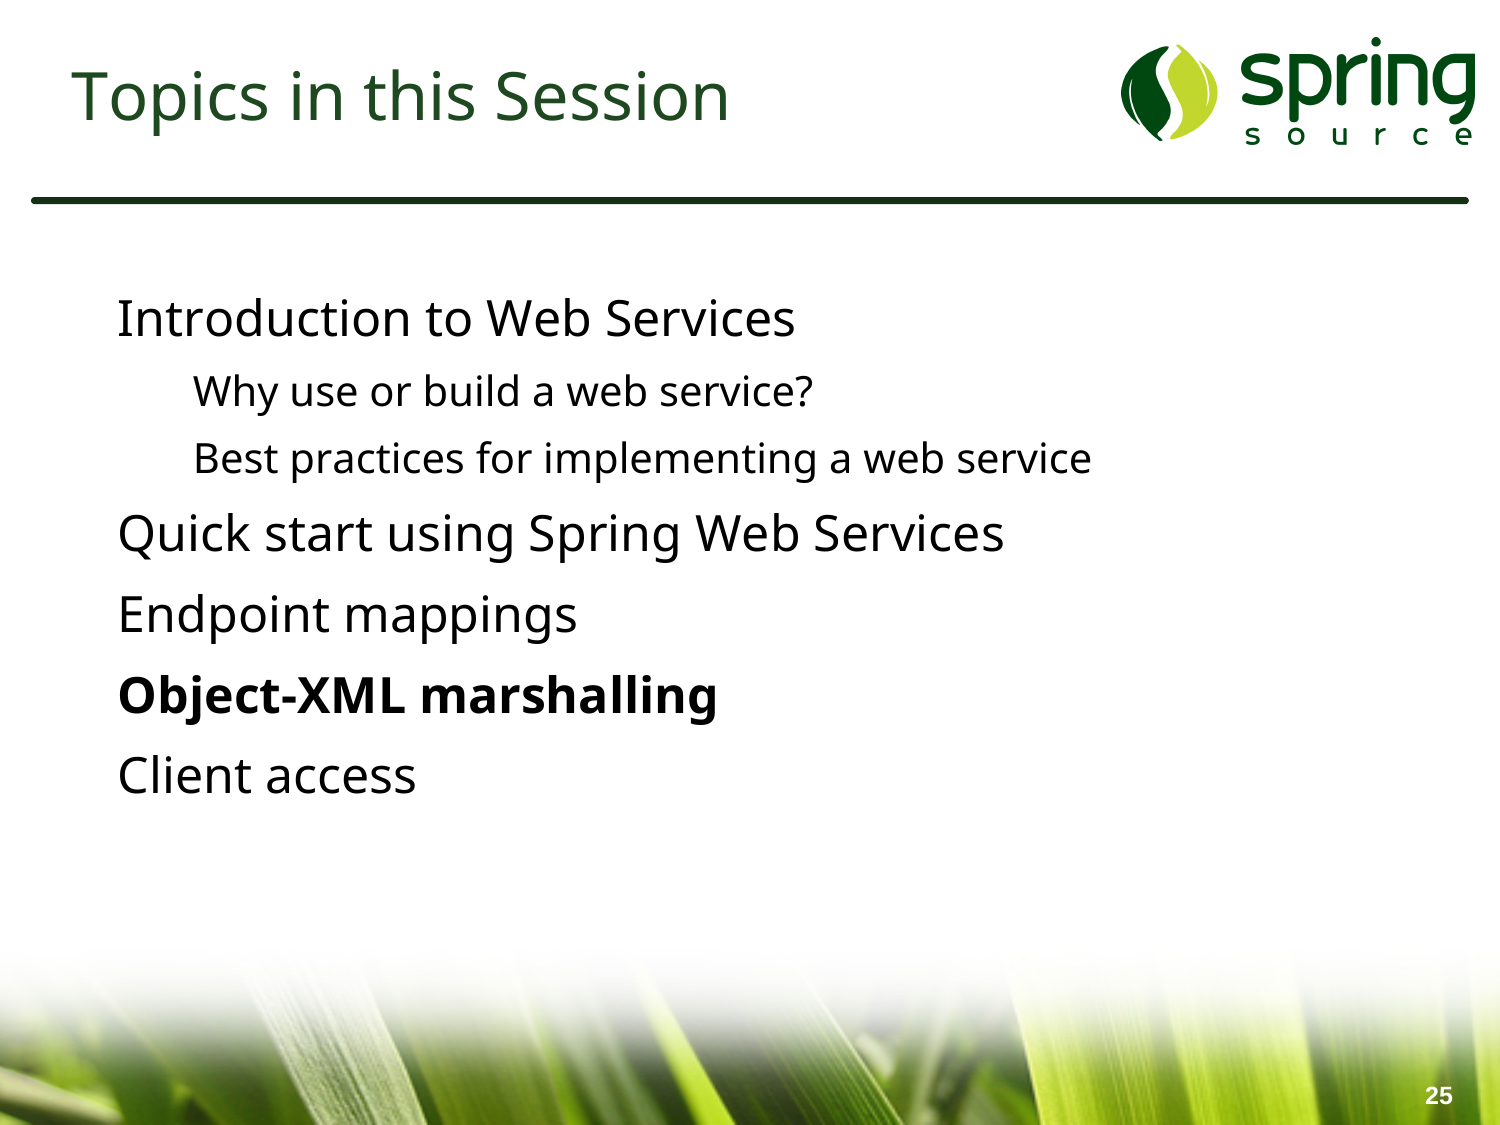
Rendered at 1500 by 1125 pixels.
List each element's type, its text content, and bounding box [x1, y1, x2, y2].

list Introduction to Web Services Why use or build a web service? Best practices for implementing a web service Quick start using Spring Web Services Endpoint mappings Object-XML marshalling Client access [103, 275, 1394, 938]
picture [1121, 37, 1475, 145]
title Topics in this Session [56, 13, 1089, 176]
picture [0, 944, 1500, 1125]
